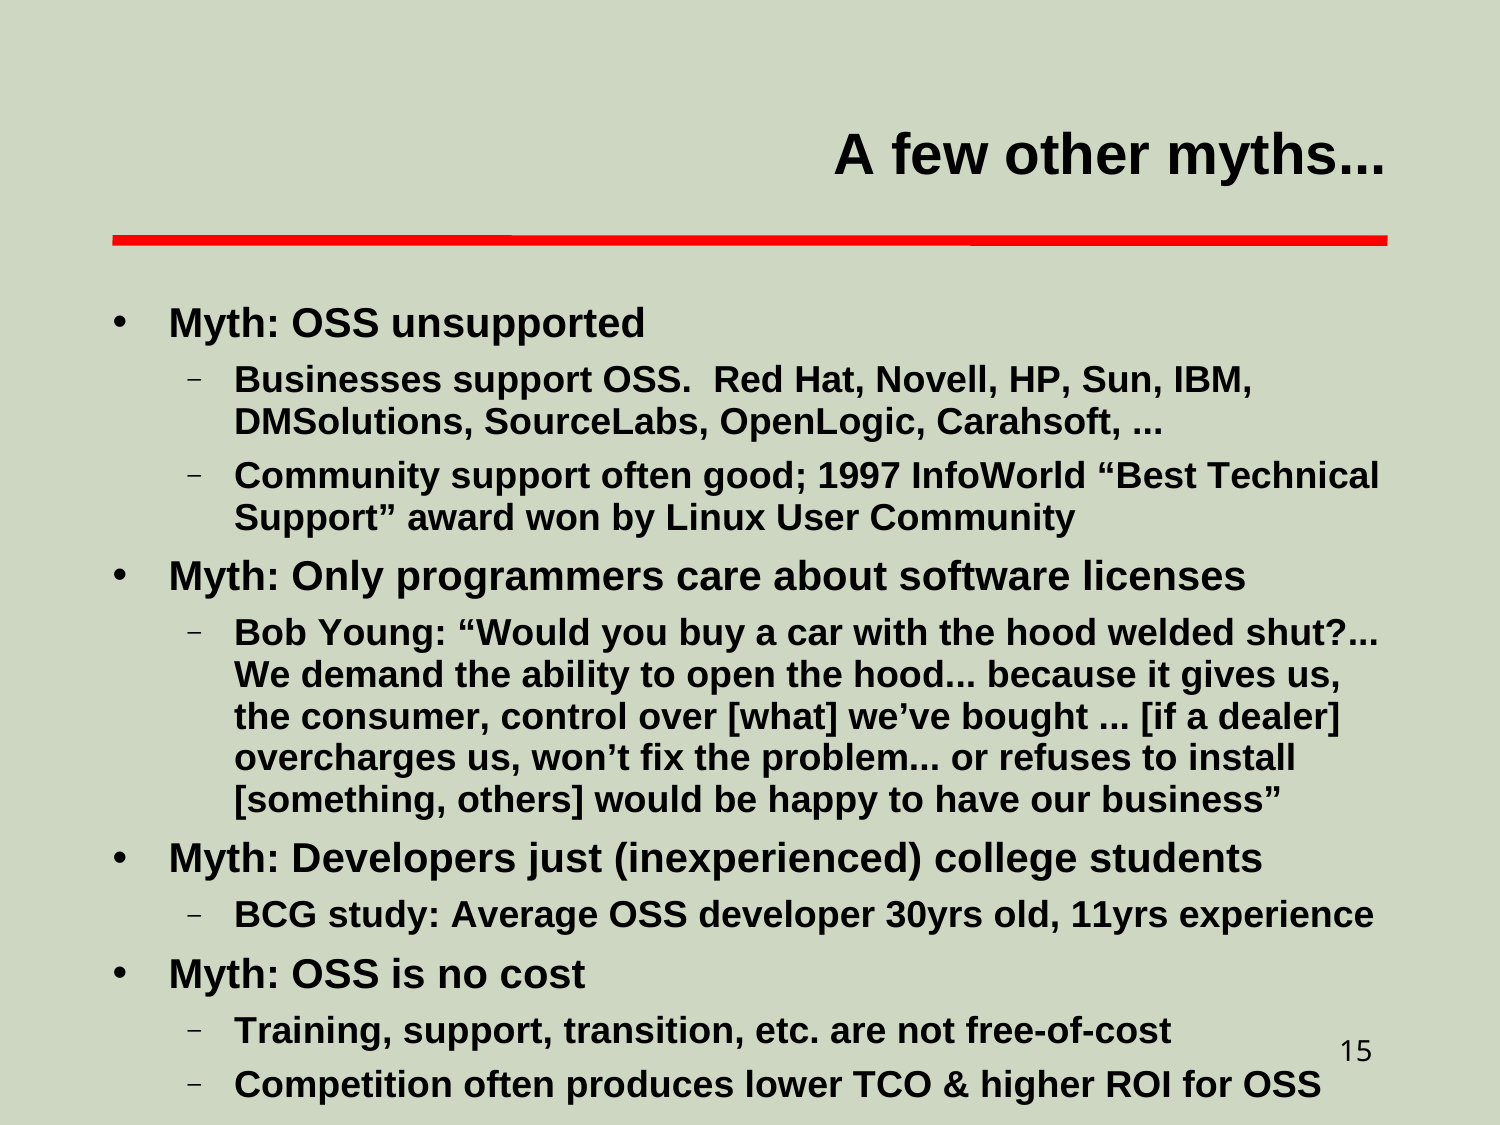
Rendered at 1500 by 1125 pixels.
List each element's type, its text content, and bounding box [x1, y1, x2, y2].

title A few other myths... [337, 93, 1388, 217]
list Myth: OSS unsupported Businesses support OSS. Red Hat, Novell, HP, Sun, IBM, DMSolutions, SourceLabs, OpenLogic, Carahsoft, ... Community support often good; 1997 InfoWorld “Best Technical Support” award won by Linux User Community Myth: Only programmers care about software licenses Bob Young: “Would you buy a car with the hood welded shut?... We demand the ability to open the hood... because it gives us, the consumer, control over [what] we’ve bought ... [if a dealer] overcharges us, won’t fix the problem... or refuses to install [something, others] would be happy to have our business” Myth: Developers just (inexperienced) college students BCG study: Average OSS developer 30yrs old, 11yrs experience Myth: OSS is no cost Training, support, transition, etc. are not free-of-cost Competition often produces lower TCO & higher ROI for OSS [112, 299, 1388, 1109]
